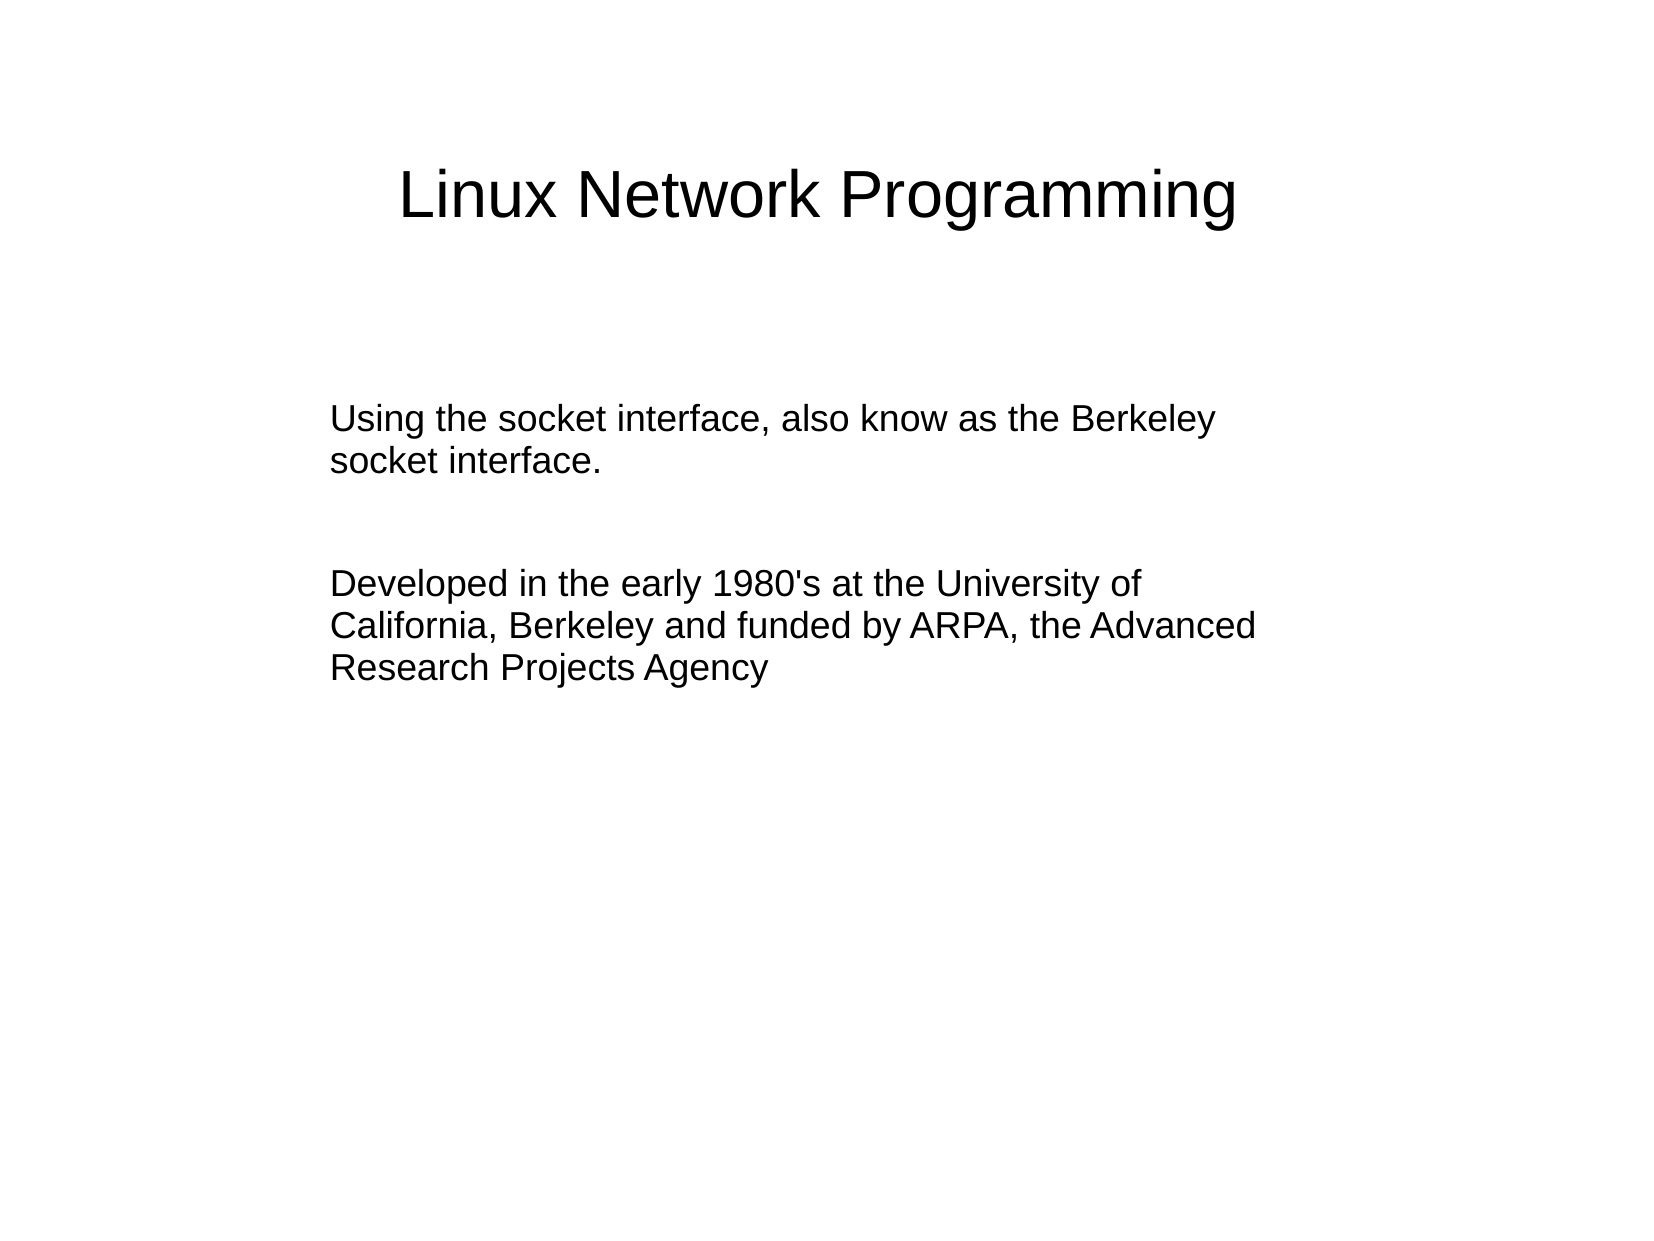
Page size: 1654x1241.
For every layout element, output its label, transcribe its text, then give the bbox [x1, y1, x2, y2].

text_box Developed in the early 1980's at the University of California, Berkeley and funded by ARPA, the Advanced Research Projects Agency [315, 555, 1306, 696]
text_box Linux Network Programming [384, 150, 1270, 240]
text_box Using the socket interface, also know as the Berkeley socket interface. [315, 390, 1336, 489]
